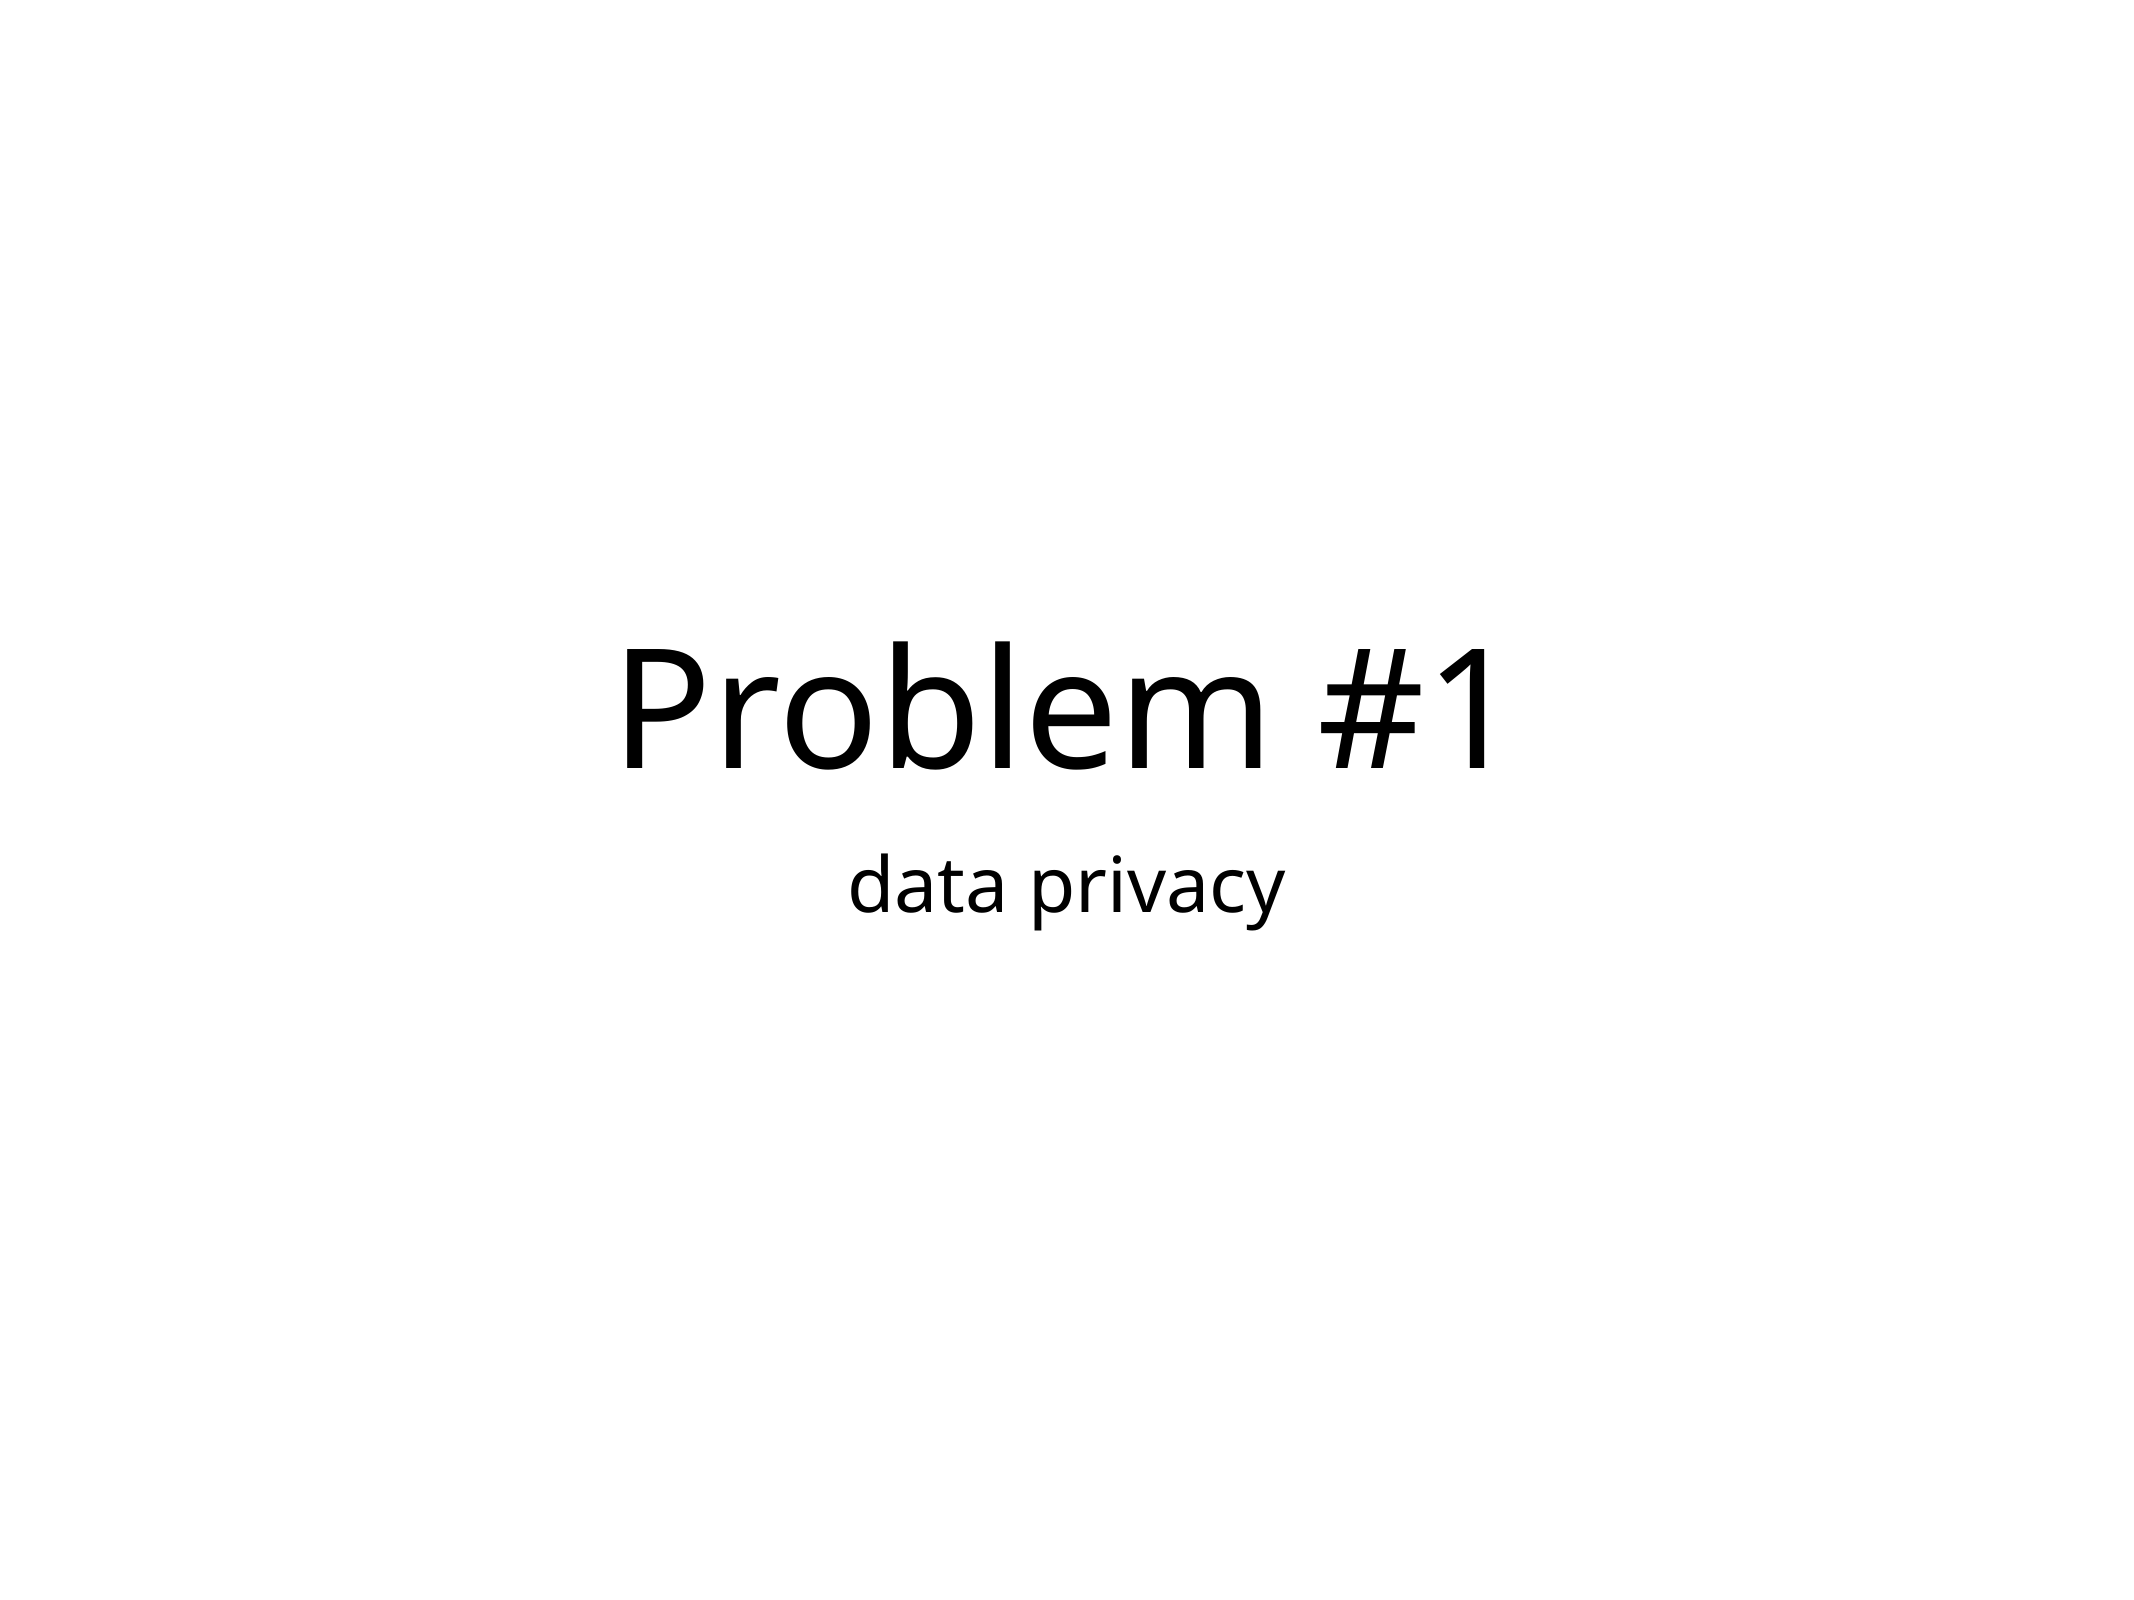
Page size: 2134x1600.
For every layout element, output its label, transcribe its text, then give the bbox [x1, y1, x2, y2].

subtitle data privacy [208, 827, 1925, 1013]
title Problem #1 [208, 268, 1925, 811]
